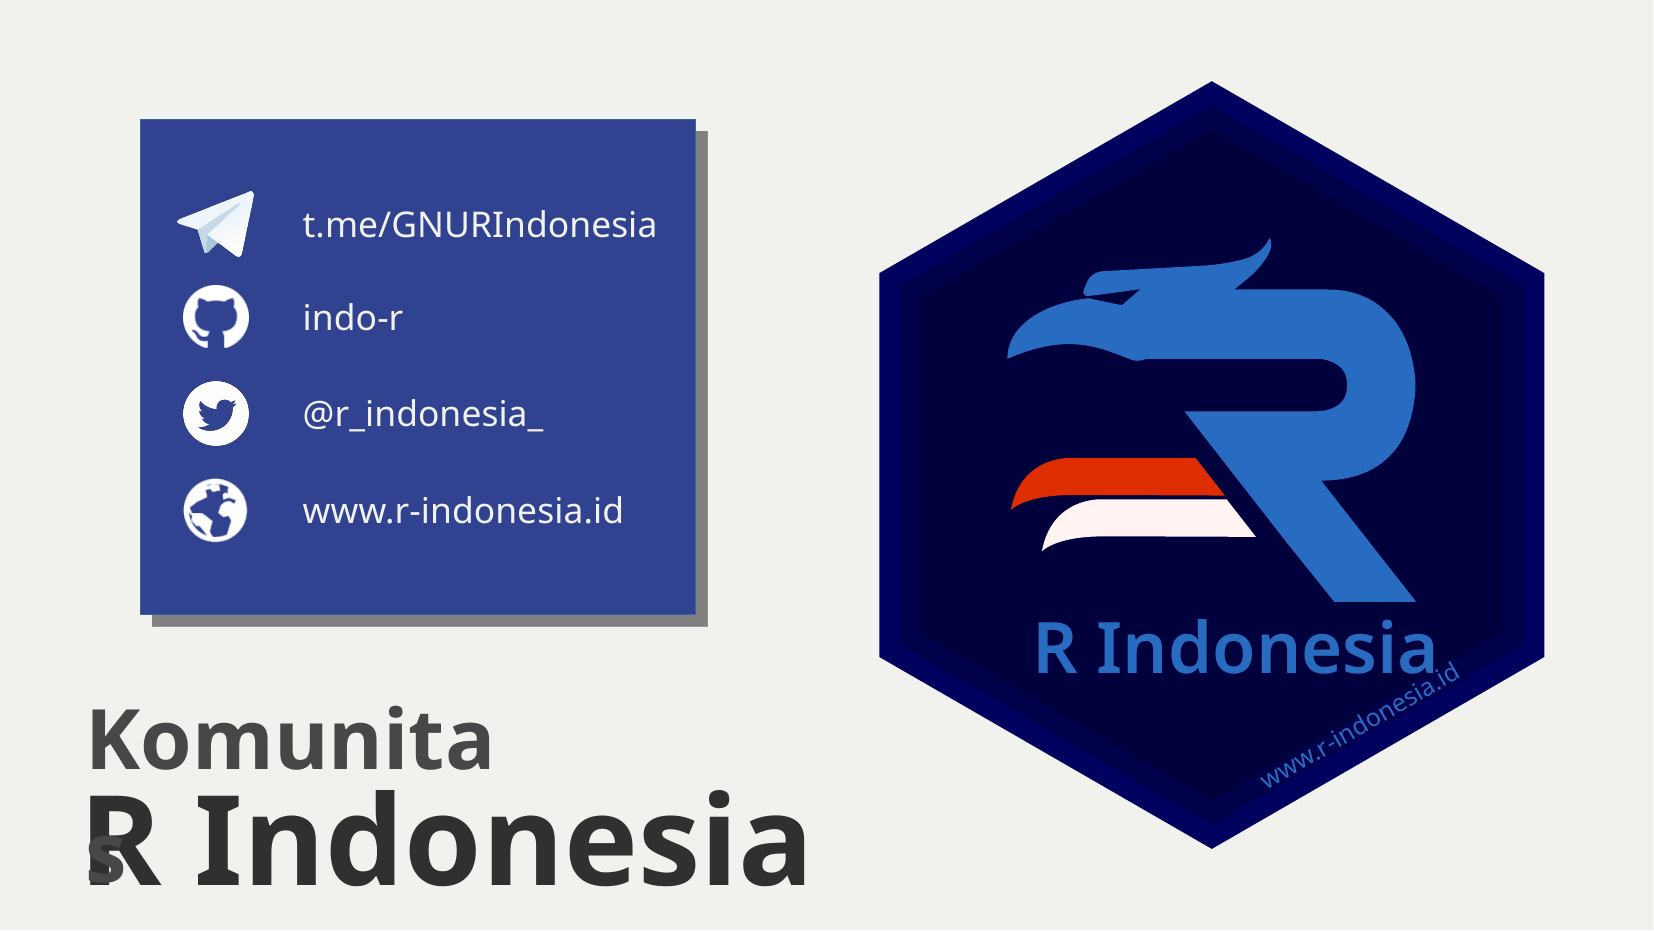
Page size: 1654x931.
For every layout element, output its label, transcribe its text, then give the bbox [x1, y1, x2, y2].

text_box @r_indonesia_ [287, 381, 592, 446]
picture [183, 381, 249, 446]
text_box [140, 119, 696, 615]
text_box t.me/GNURIndonesia [287, 191, 667, 257]
picture [879, 81, 1545, 849]
text_box Komunitas [70, 673, 552, 790]
picture [155, 450, 276, 571]
text_box R Indonesia [64, 743, 837, 912]
text_box www.r-indonesia.id [287, 478, 650, 543]
picture [183, 285, 249, 350]
picture [177, 191, 254, 257]
text_box indo-r [287, 285, 592, 350]
